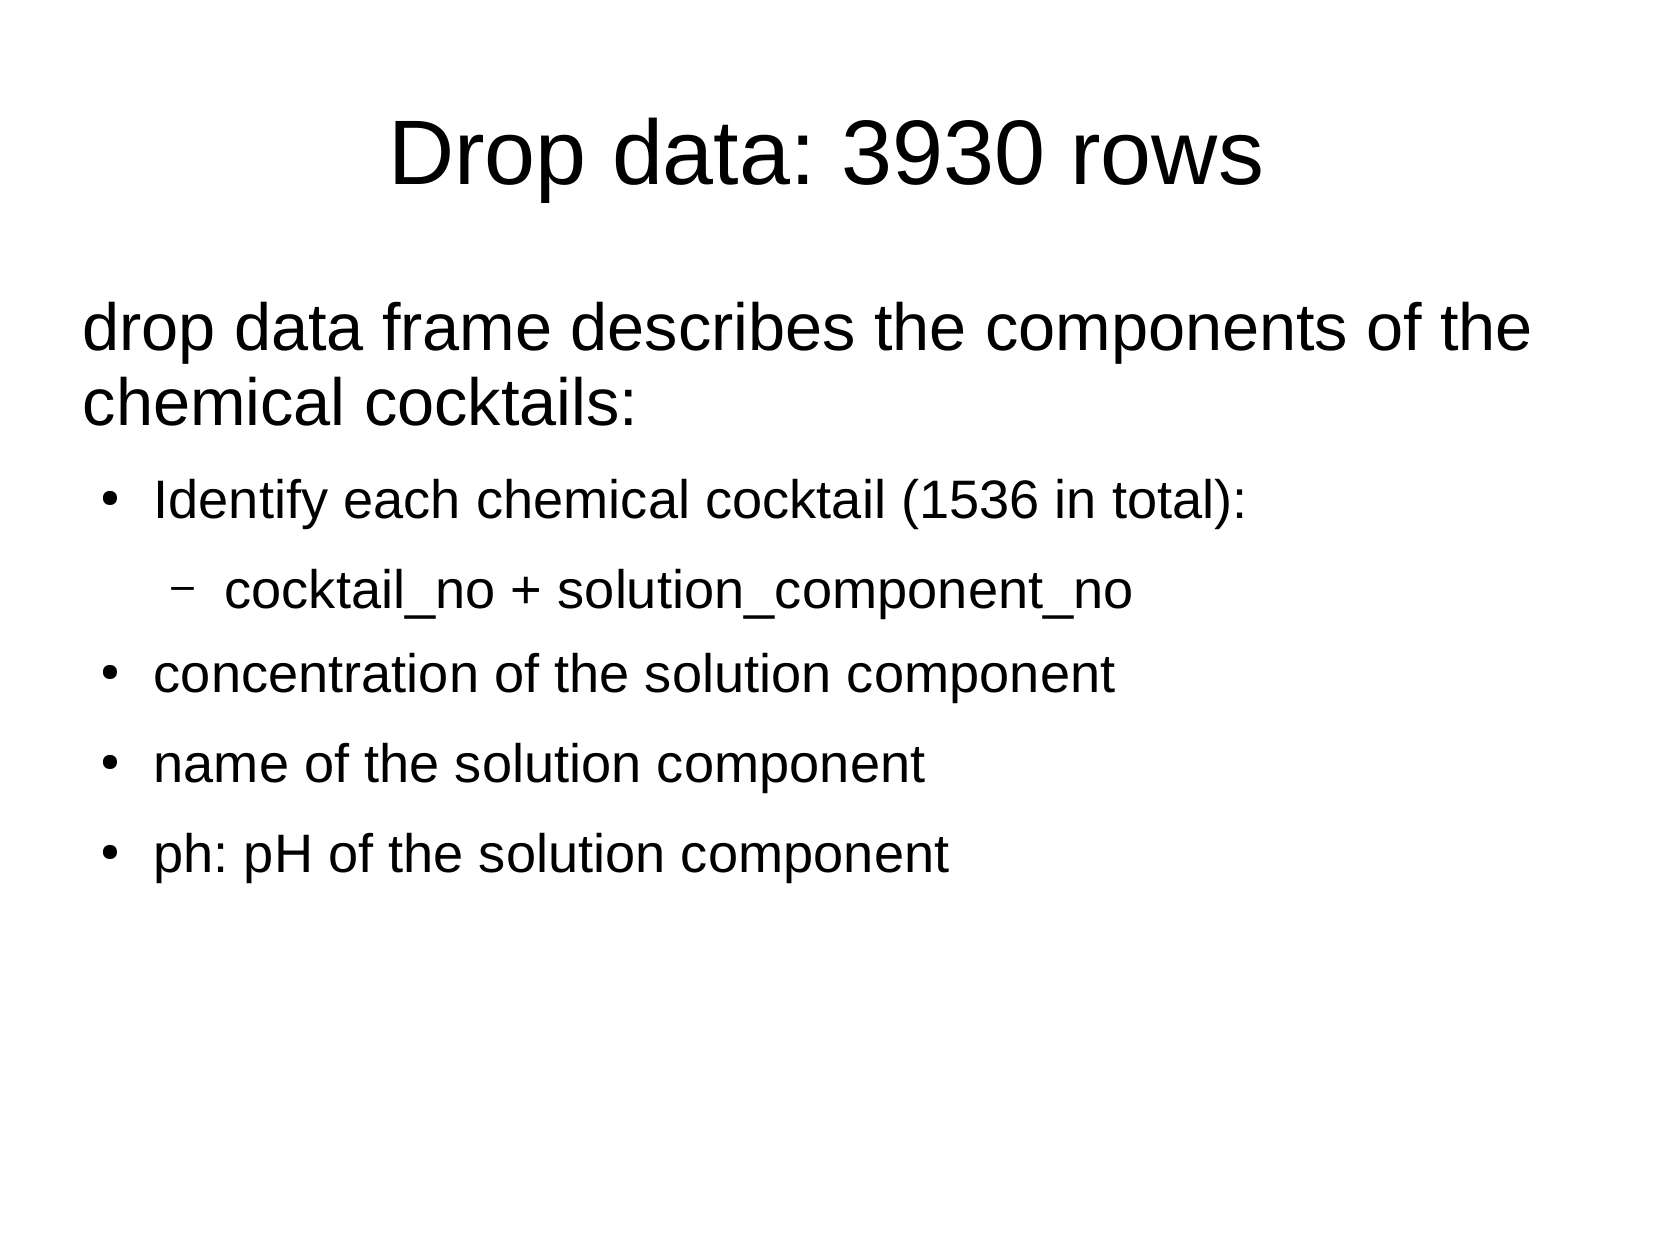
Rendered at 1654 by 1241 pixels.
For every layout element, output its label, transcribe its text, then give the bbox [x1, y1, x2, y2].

title Drop data: 3930 rows [82, 49, 1571, 257]
list drop data frame describes the components of the chemical cocktails: Identify each chemical cocktail (1536 in total): cocktail_no + solution_component_no concentration of the solution component name of the solution component ph: pH of the solution component [82, 290, 1538, 1010]
